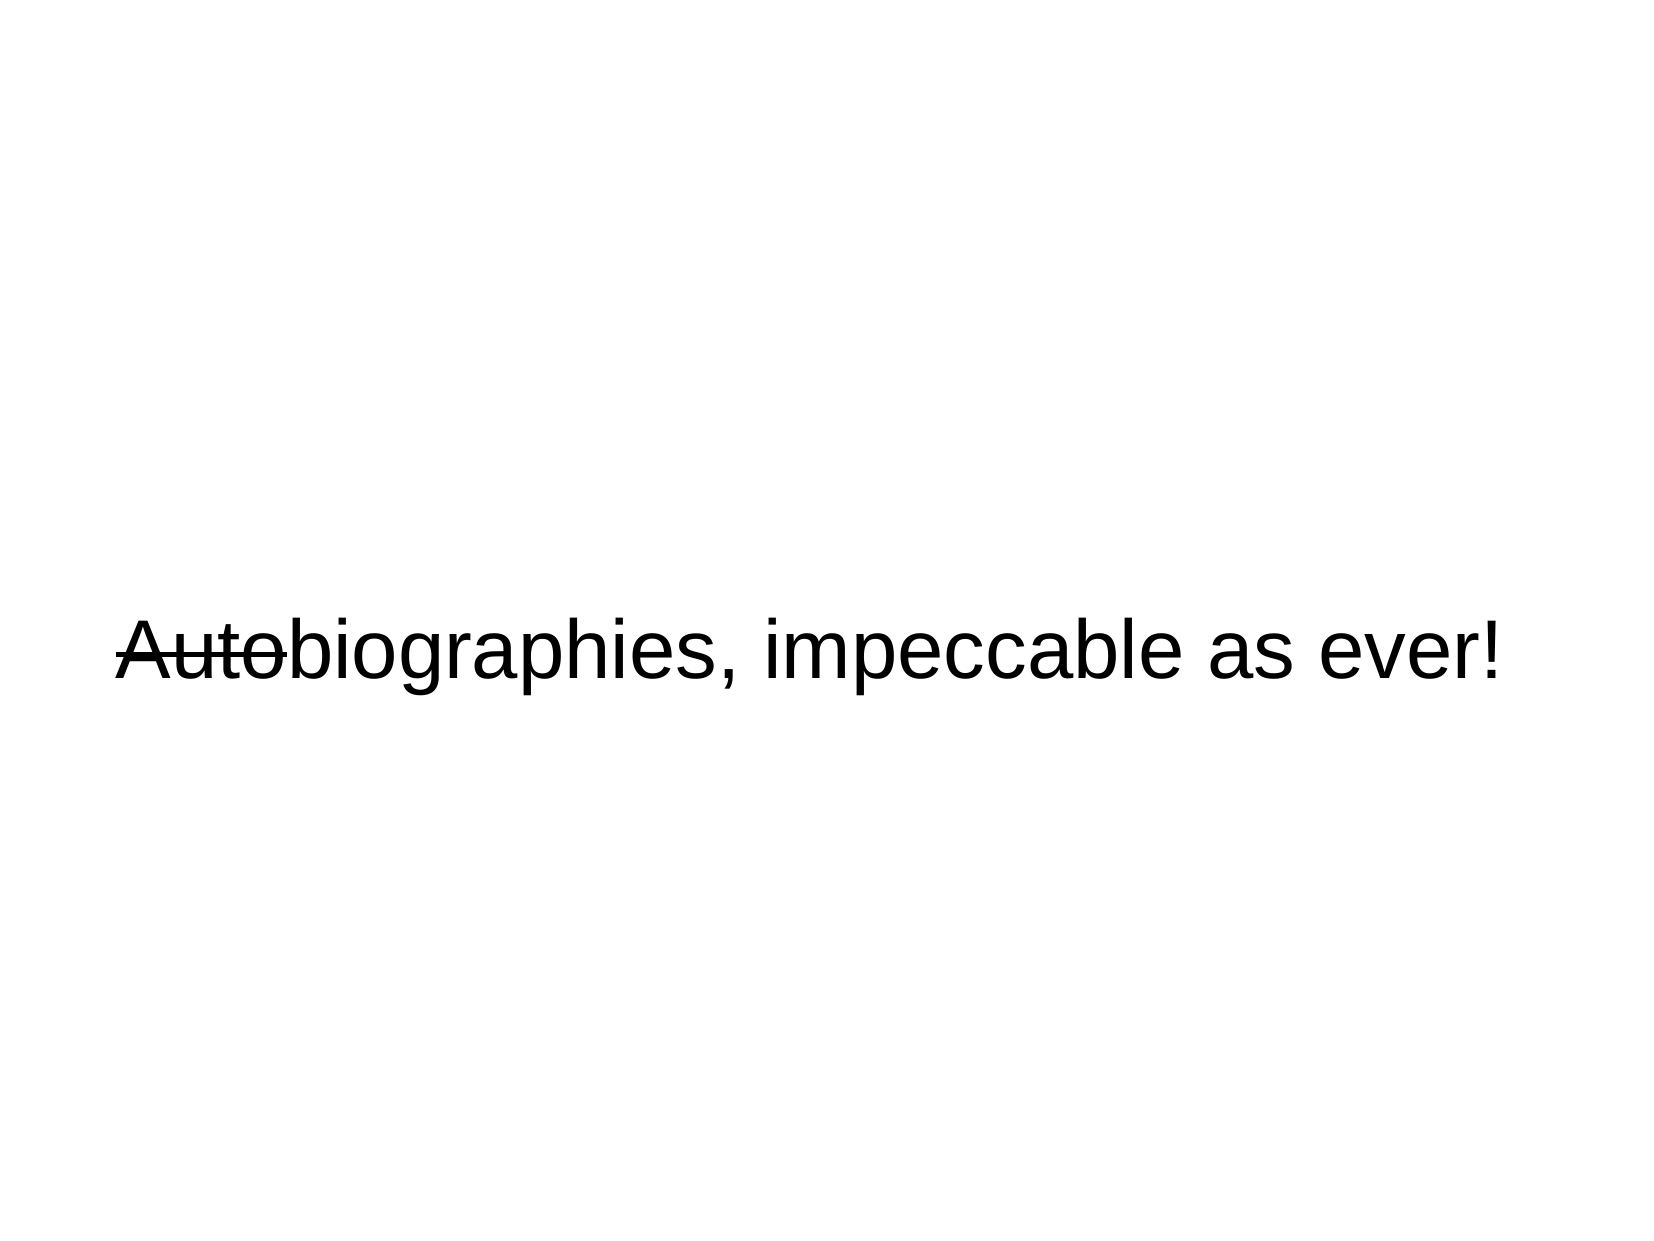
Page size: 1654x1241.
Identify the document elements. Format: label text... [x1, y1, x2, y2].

subtitle Autobiographies, impeccable as ever! [82, 290, 1538, 1010]
